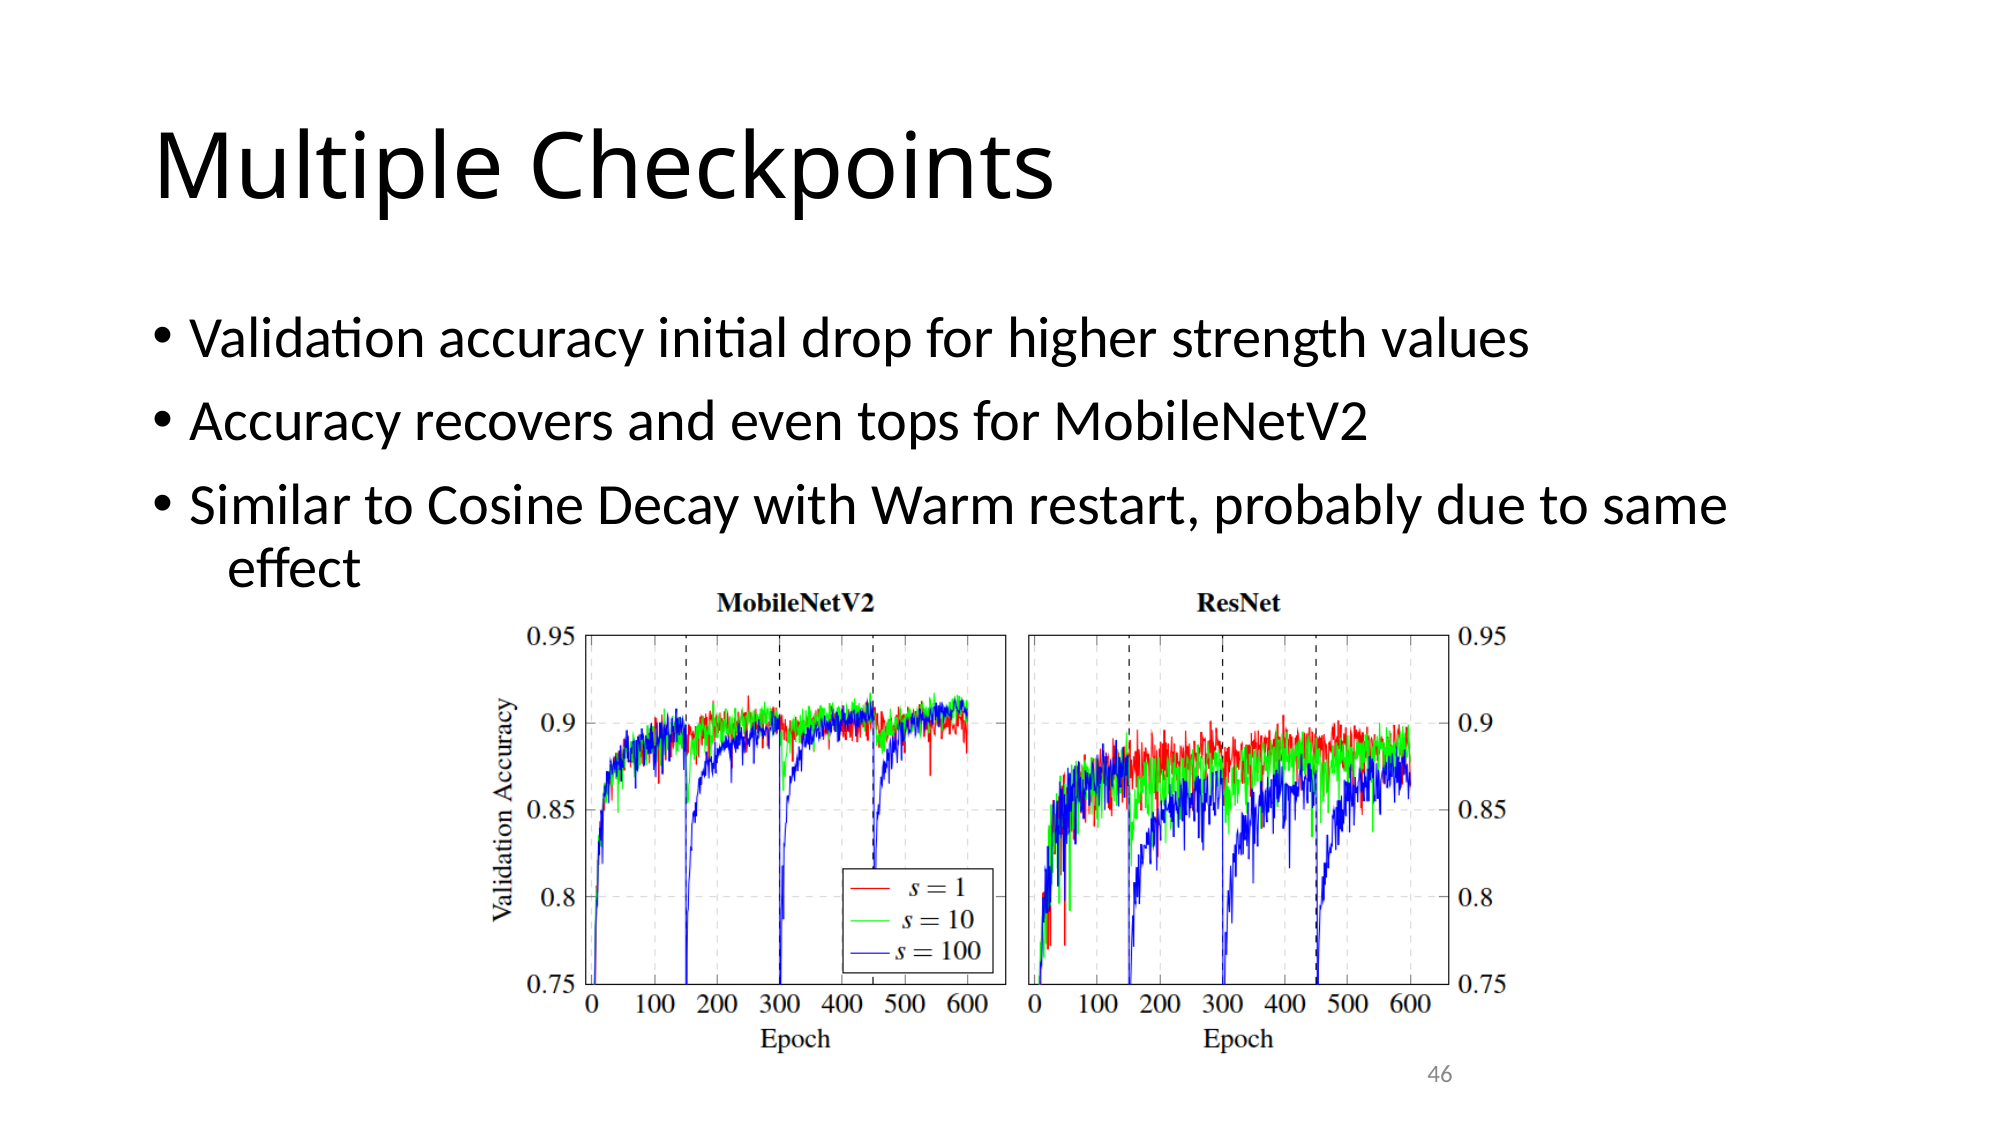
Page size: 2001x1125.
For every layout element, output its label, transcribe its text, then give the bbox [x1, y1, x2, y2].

list Validation accuracy initial drop for higher strength values Accuracy recovers and even tops for MobileNetV2 Similar to Cosine Decay with Warm restart, probably due to same effect [137, 299, 1863, 679]
title Multiple Checkpoints [137, 59, 1863, 278]
picture [471, 562, 1529, 1066]
text_box [1412, 1042, 1863, 1103]
